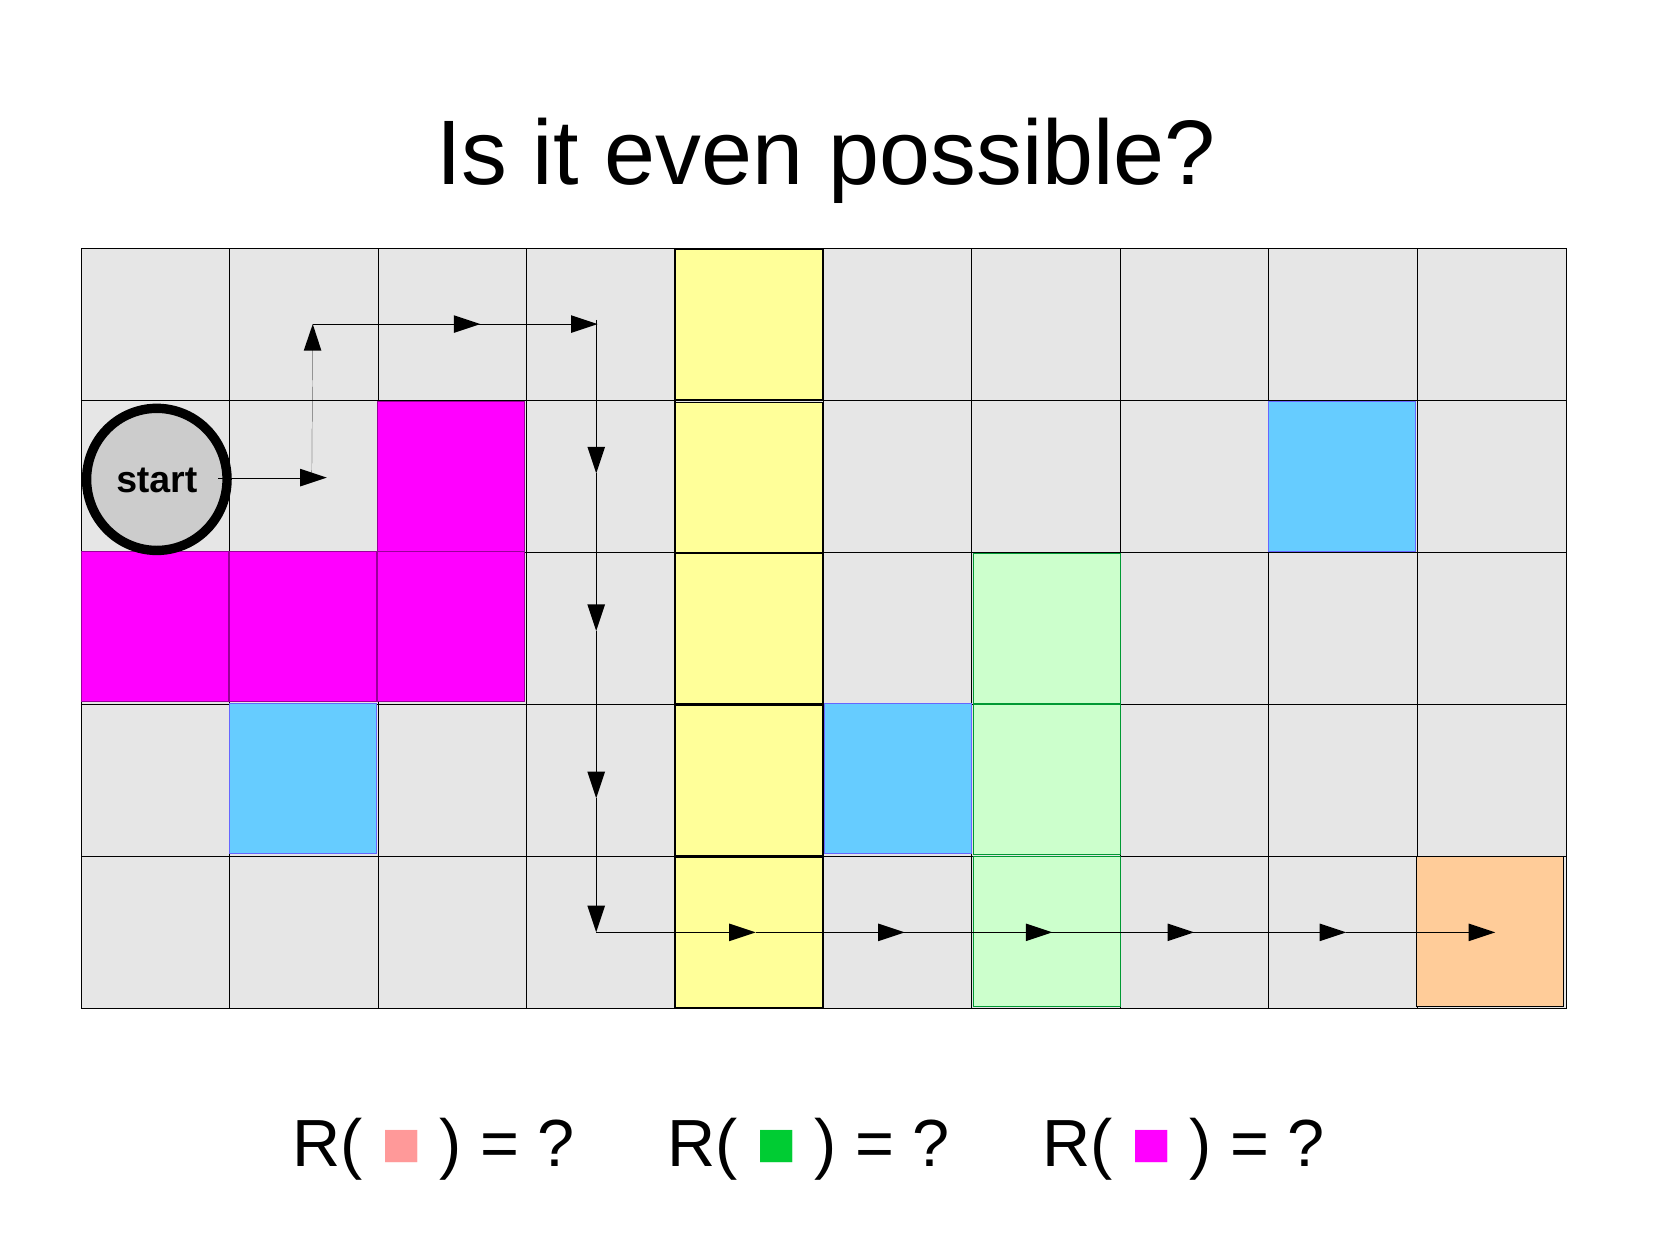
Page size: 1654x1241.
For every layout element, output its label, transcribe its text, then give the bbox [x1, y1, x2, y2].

text_box [675, 402, 823, 704]
text_box [675, 933, 823, 1008]
table_cell [597, 705, 674, 856]
text_box [675, 705, 823, 856]
table_cell [230, 857, 378, 1008]
text_box [1268, 401, 1416, 552]
title Is it even possible? [82, 49, 1571, 257]
table_cell [527, 553, 596, 704]
table_cell [527, 401, 596, 552]
table_cell [82, 705, 229, 856]
table_cell [1121, 857, 1268, 932]
table_header [1269, 249, 1417, 400]
table_cell [1269, 553, 1417, 704]
table_cell [824, 401, 971, 552]
table_cell [165, 479, 229, 551]
text_box [973, 553, 1121, 855]
table_cell [824, 553, 971, 703]
table_cell [379, 857, 526, 1008]
table_header [824, 249, 971, 400]
table_header [379, 325, 526, 400]
text_box [675, 857, 823, 932]
table_cell [1269, 857, 1416, 932]
table_cell [1121, 553, 1268, 704]
table_header [313, 325, 378, 400]
table_header [1121, 249, 1268, 400]
table_cell [527, 857, 674, 1008]
text_box [675, 249, 823, 400]
table_cell [824, 933, 971, 1008]
table_cell [230, 401, 377, 551]
table_header [379, 249, 526, 324]
text_box [973, 933, 1121, 1007]
table_header [230, 249, 378, 400]
table_cell [1418, 401, 1566, 552]
table_cell [82, 401, 229, 551]
text_box [229, 703, 377, 854]
table_cell [597, 553, 674, 704]
table_header [82, 249, 229, 400]
table_cell [824, 857, 971, 932]
table_cell [1418, 705, 1566, 856]
table_cell [1269, 705, 1417, 856]
text_box start [86, 408, 228, 551]
table_header [527, 249, 674, 400]
table_cell [1121, 401, 1268, 552]
table_cell [379, 705, 526, 856]
table_cell [1269, 933, 1417, 1008]
table_cell [1121, 705, 1268, 856]
table_cell [1418, 553, 1566, 704]
table_header [1418, 249, 1566, 400]
table_cell [972, 401, 1120, 552]
text_box [1416, 856, 1564, 1007]
table_cell [597, 401, 674, 552]
table_cell [1121, 933, 1268, 1008]
table_cell [597, 857, 674, 932]
text_box R( ■ ) = ? R( ■ ) = ? R( ■ ) = ? [52, 1040, 1582, 1241]
table_cell [230, 401, 312, 478]
text_box [824, 703, 972, 854]
table_cell [82, 857, 229, 1008]
text_box [973, 856, 1121, 932]
text_box [81, 401, 525, 702]
table_header [972, 249, 1120, 400]
table_header [527, 325, 596, 400]
table_cell [527, 705, 596, 856]
